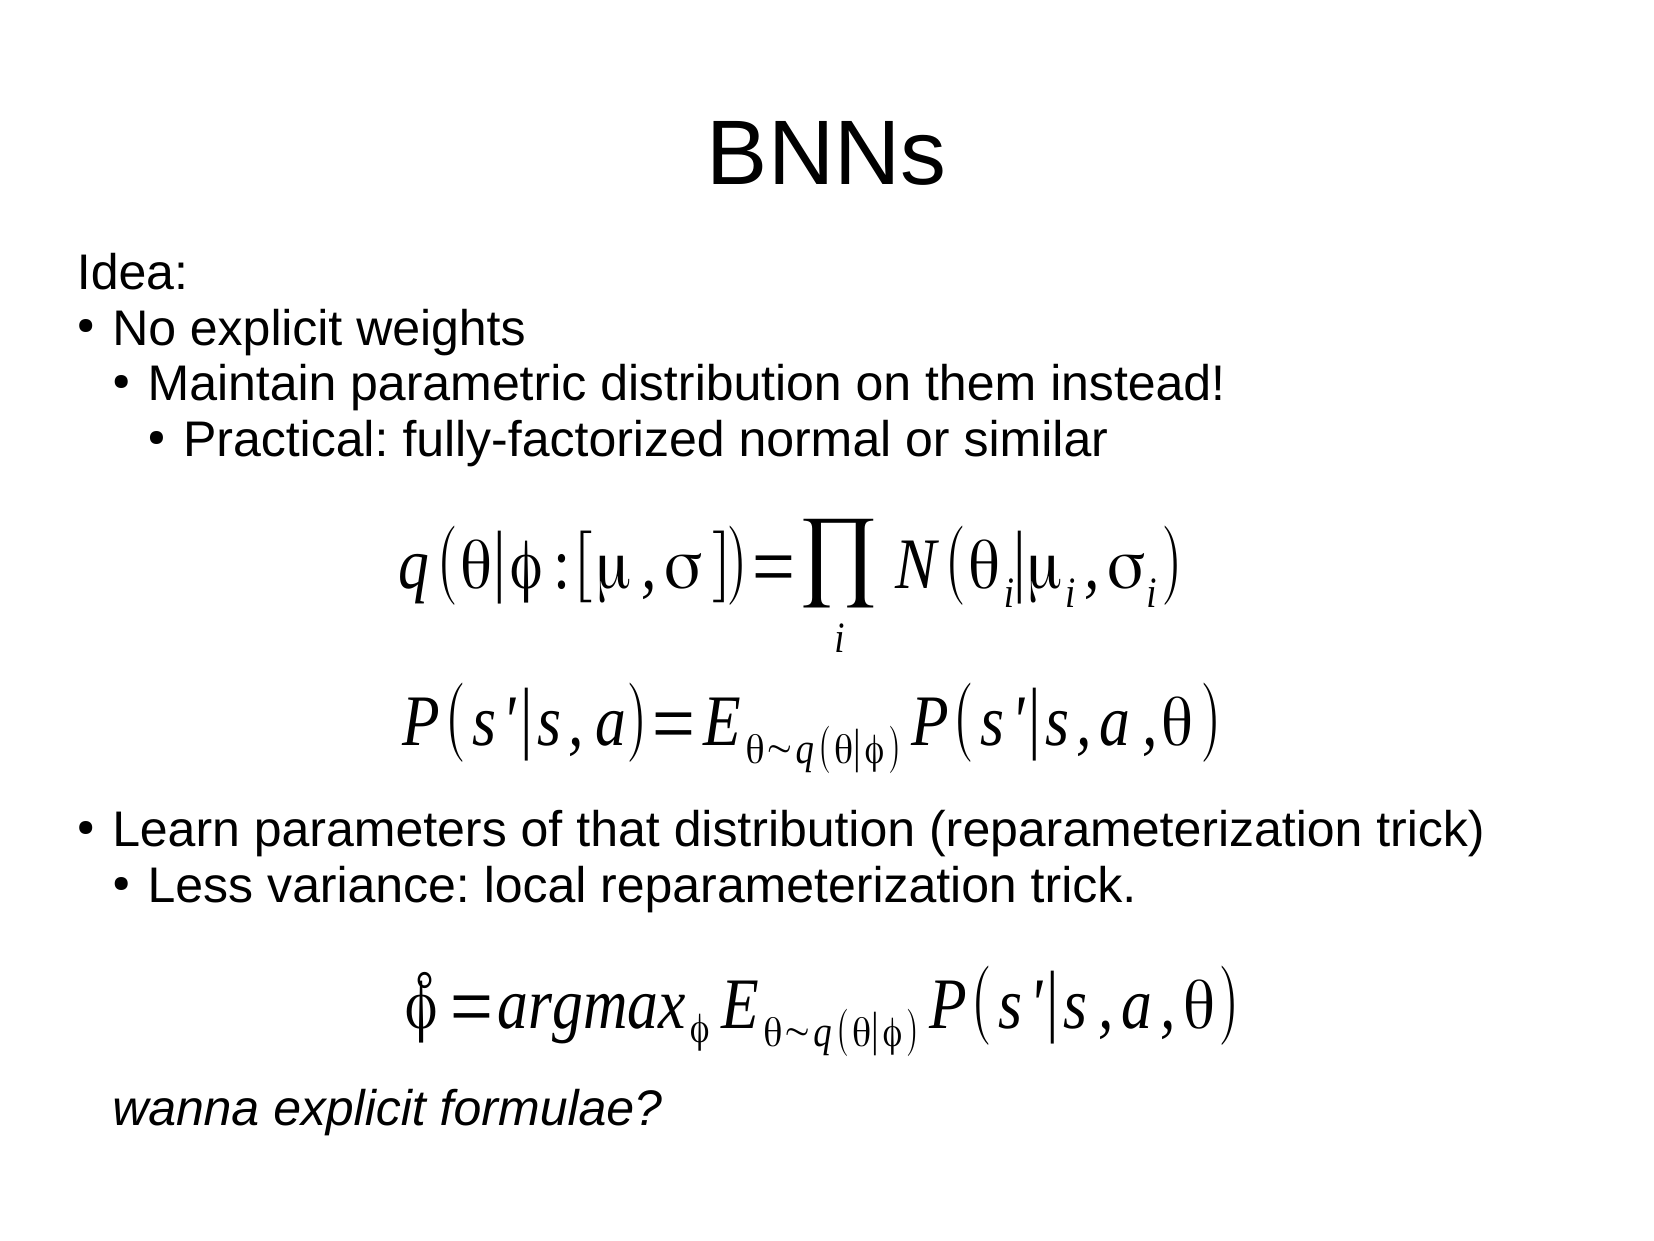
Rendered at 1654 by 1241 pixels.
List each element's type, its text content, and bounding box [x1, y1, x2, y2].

title BNNs [82, 49, 1571, 257]
subtitle Idea: No explicit weights Maintain parametric distribution on them instead! Practical: fully-factorized normal or similar Learn parameters of that distribution (reparameterization trick) Less variance: local reparameterization trick. wanna explicit formulae? [76, 239, 1565, 1197]
chart [383, 511, 1197, 661]
chart [389, 960, 1253, 1058]
chart [383, 677, 1234, 775]
